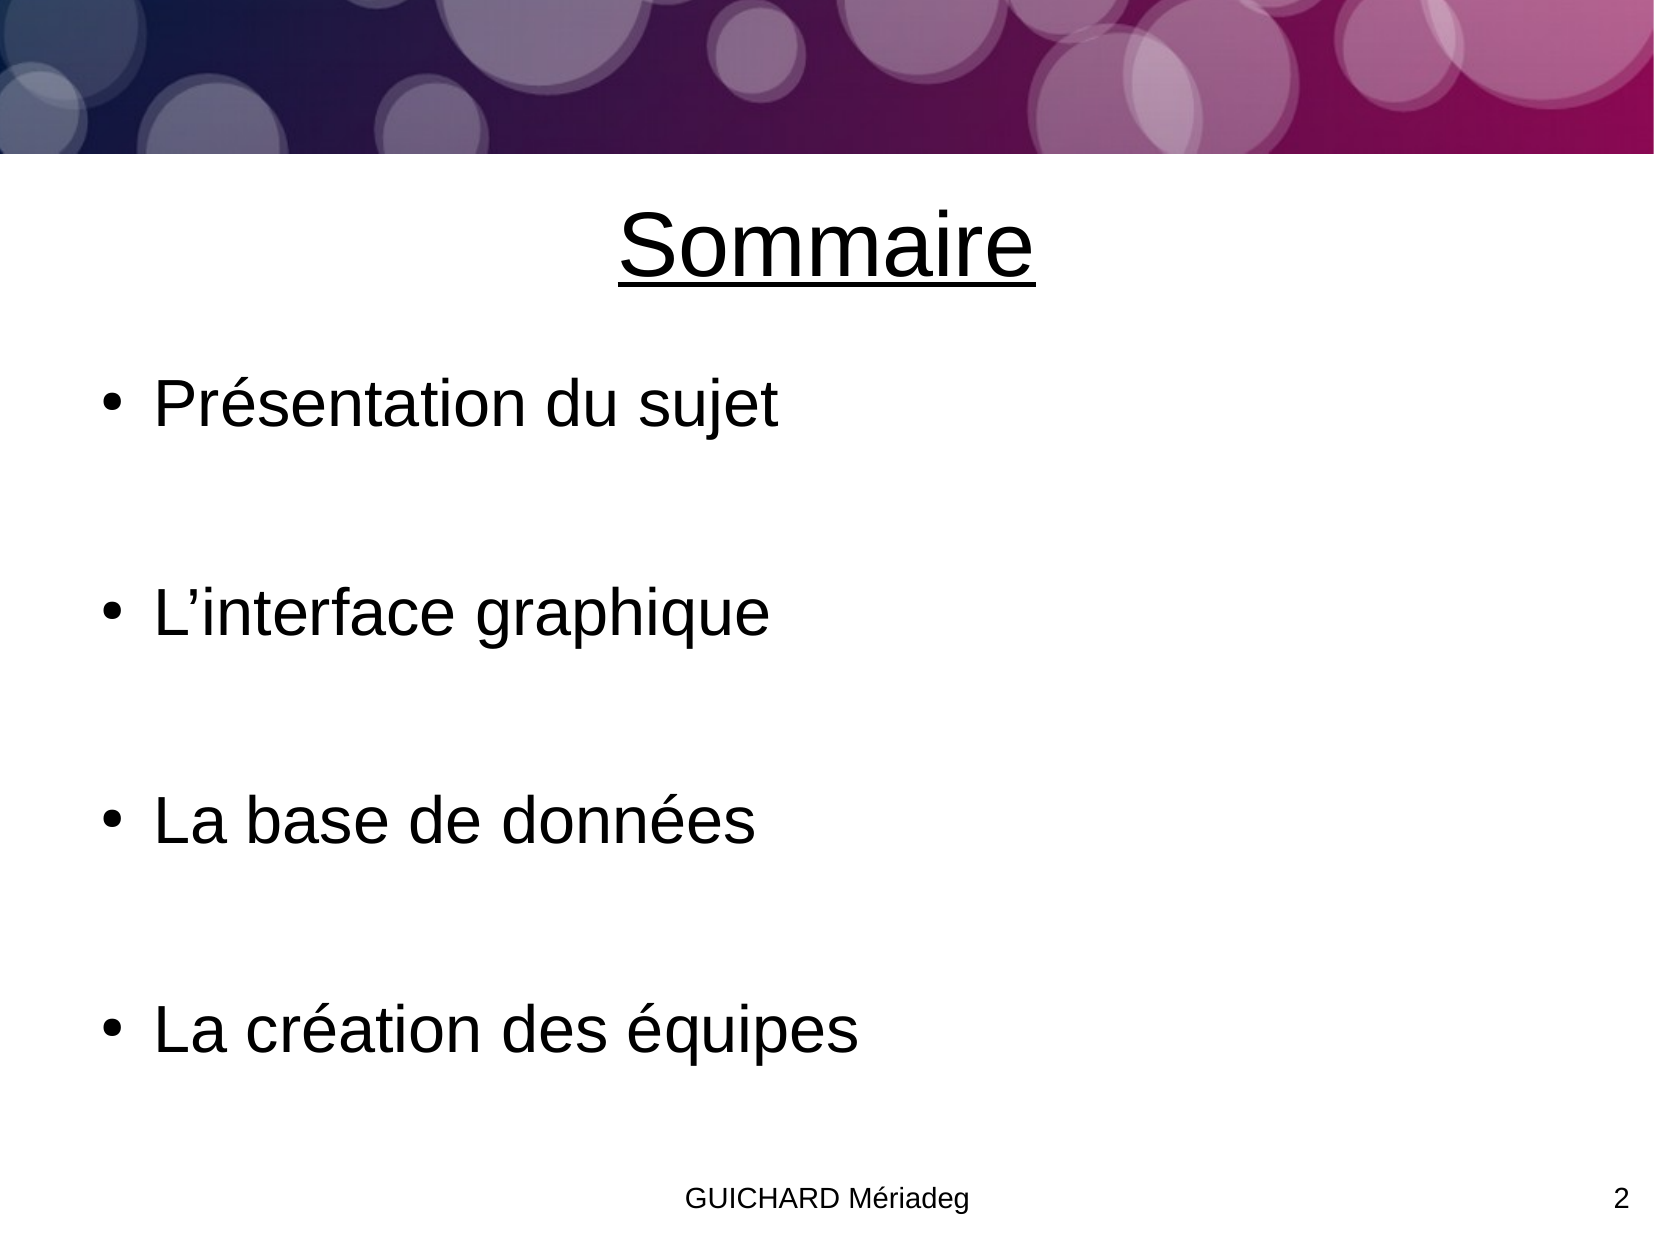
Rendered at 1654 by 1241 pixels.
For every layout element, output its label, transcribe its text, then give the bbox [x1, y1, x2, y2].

title Sommaire [82, 159, 1571, 331]
list Présentation du sujet L’interface graphique La base de données La création des équipes [82, 366, 1571, 1087]
picture [0, 0, 1654, 154]
